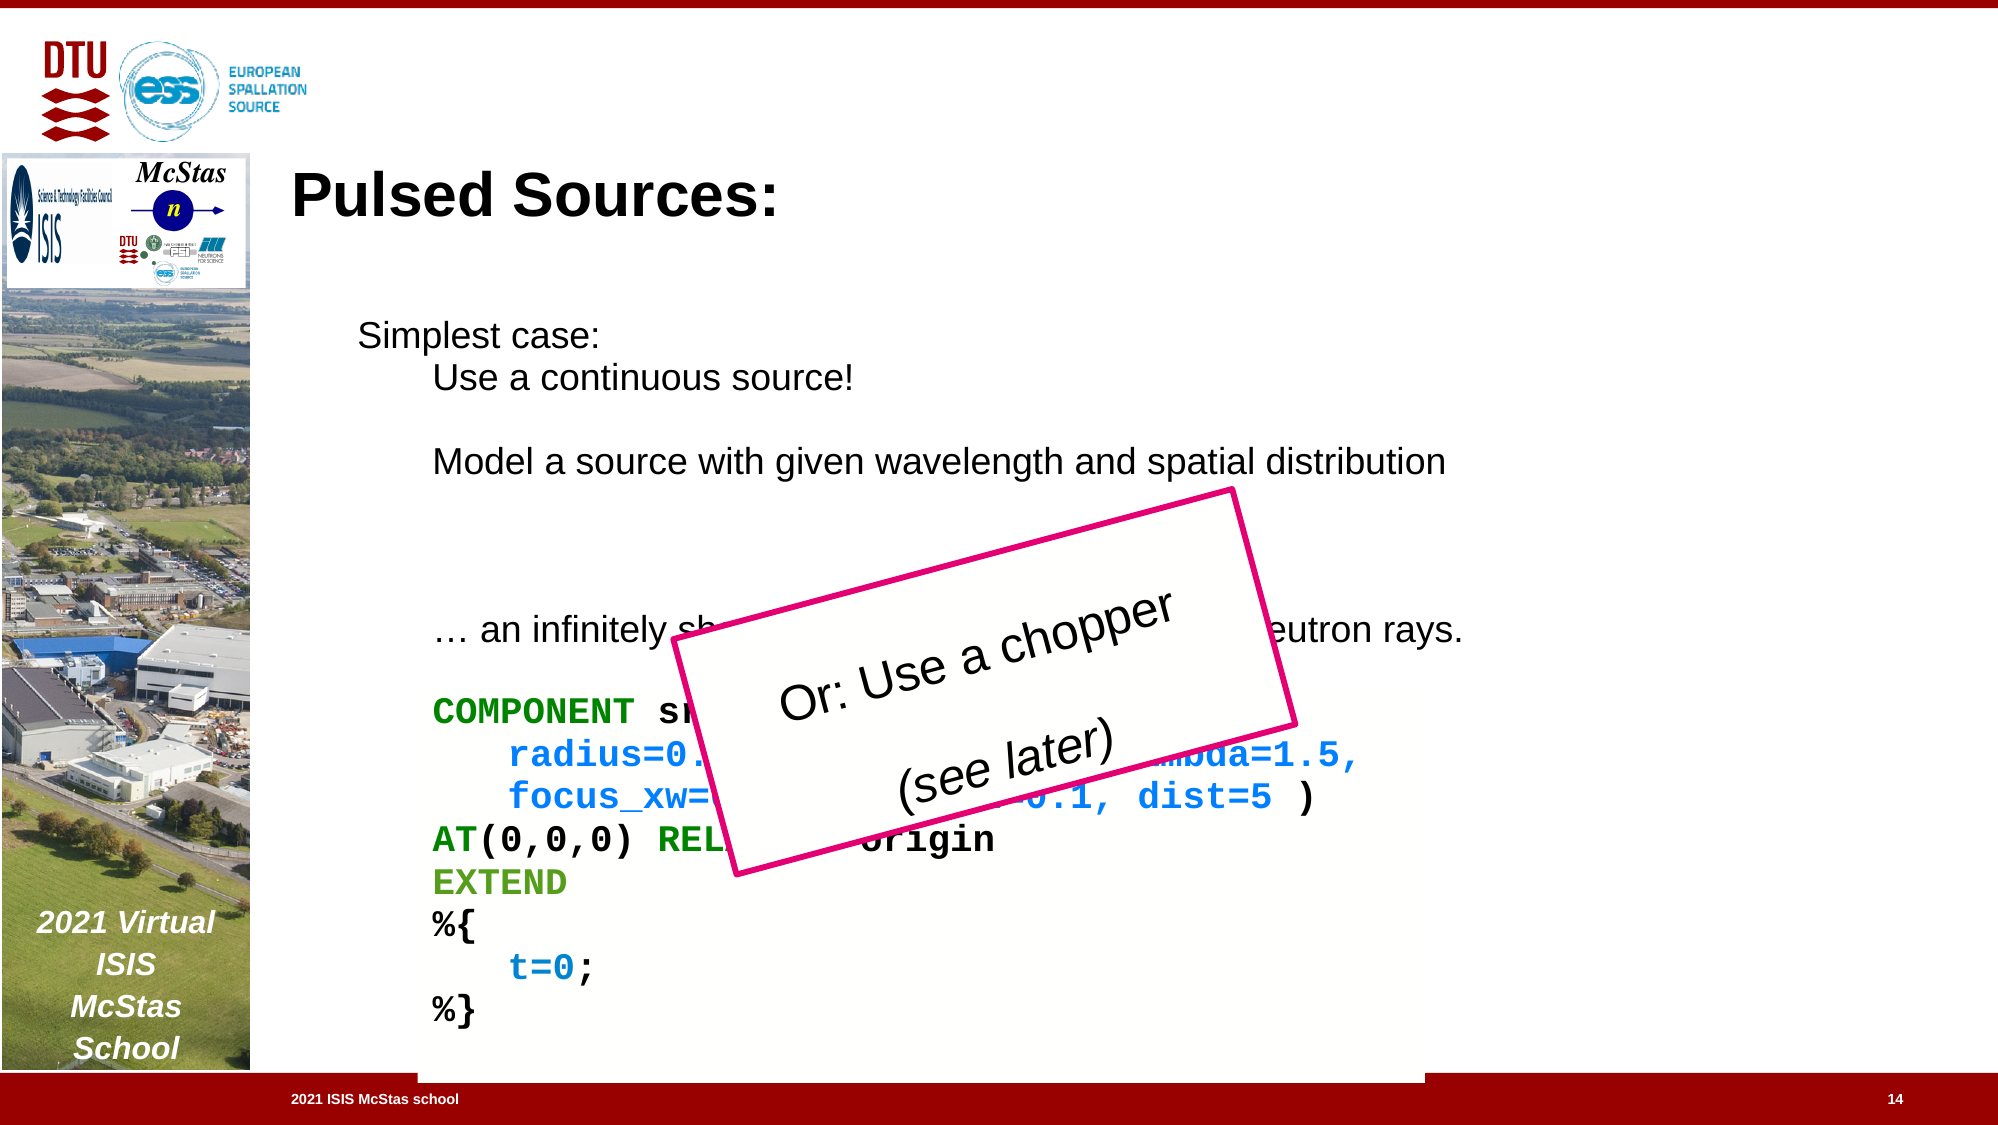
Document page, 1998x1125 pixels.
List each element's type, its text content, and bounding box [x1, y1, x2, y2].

text_box COMPONENT src = Source_simple( radius=0.05, lambda0=2.5, dlambda=1.5, focus_xw=0.1, focus_yh=0.1, dist=5 ) AT(0,0,0) RELATIVE origin EXTEND %{ t=0; %} [417, 685, 1425, 1083]
title Pulsed Sources: [291, 69, 1819, 230]
picture [2, 153, 250, 1070]
text_box Simplest case: Use a continuous source! Model a source with given wavelength and spatial distribution and … an infinitely short pulse length. I.e. t = 0 for all neutron rays. [342, 307, 1725, 658]
picture [119, 41, 307, 142]
slide_number <number> [1887, 1088, 1909, 1110]
text_box Or: Use a chopper (see later) [673, 488, 1296, 875]
